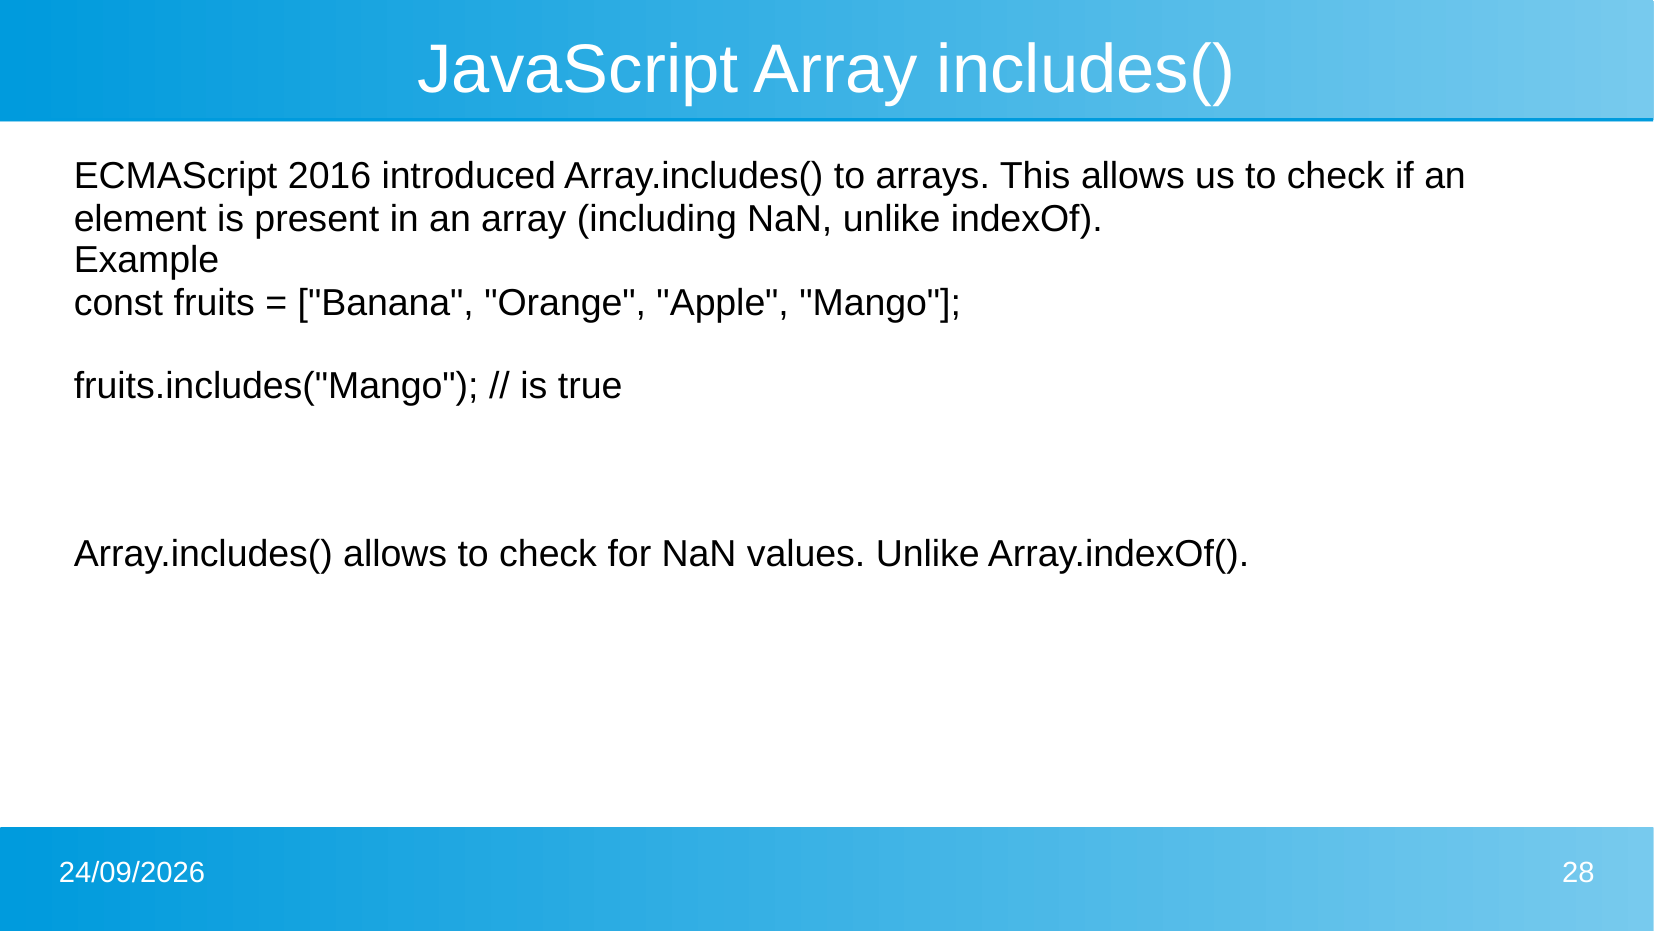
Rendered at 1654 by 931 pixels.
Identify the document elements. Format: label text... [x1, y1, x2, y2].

title JavaScript Array includes() [59, 29, 1595, 108]
text_box ECMAScript 2016 introduced Array.includes() to arrays. This allows us to check if an element is present in an array (including NaN, unlike indexOf). Example const fruits = ["Banana", "Orange", "Apple", "Mango"]; fruits.includes("Mango"); // is true Array.includes() allows to check for NaN values. Unlike Array.indexOf(). [59, 147, 1595, 583]
